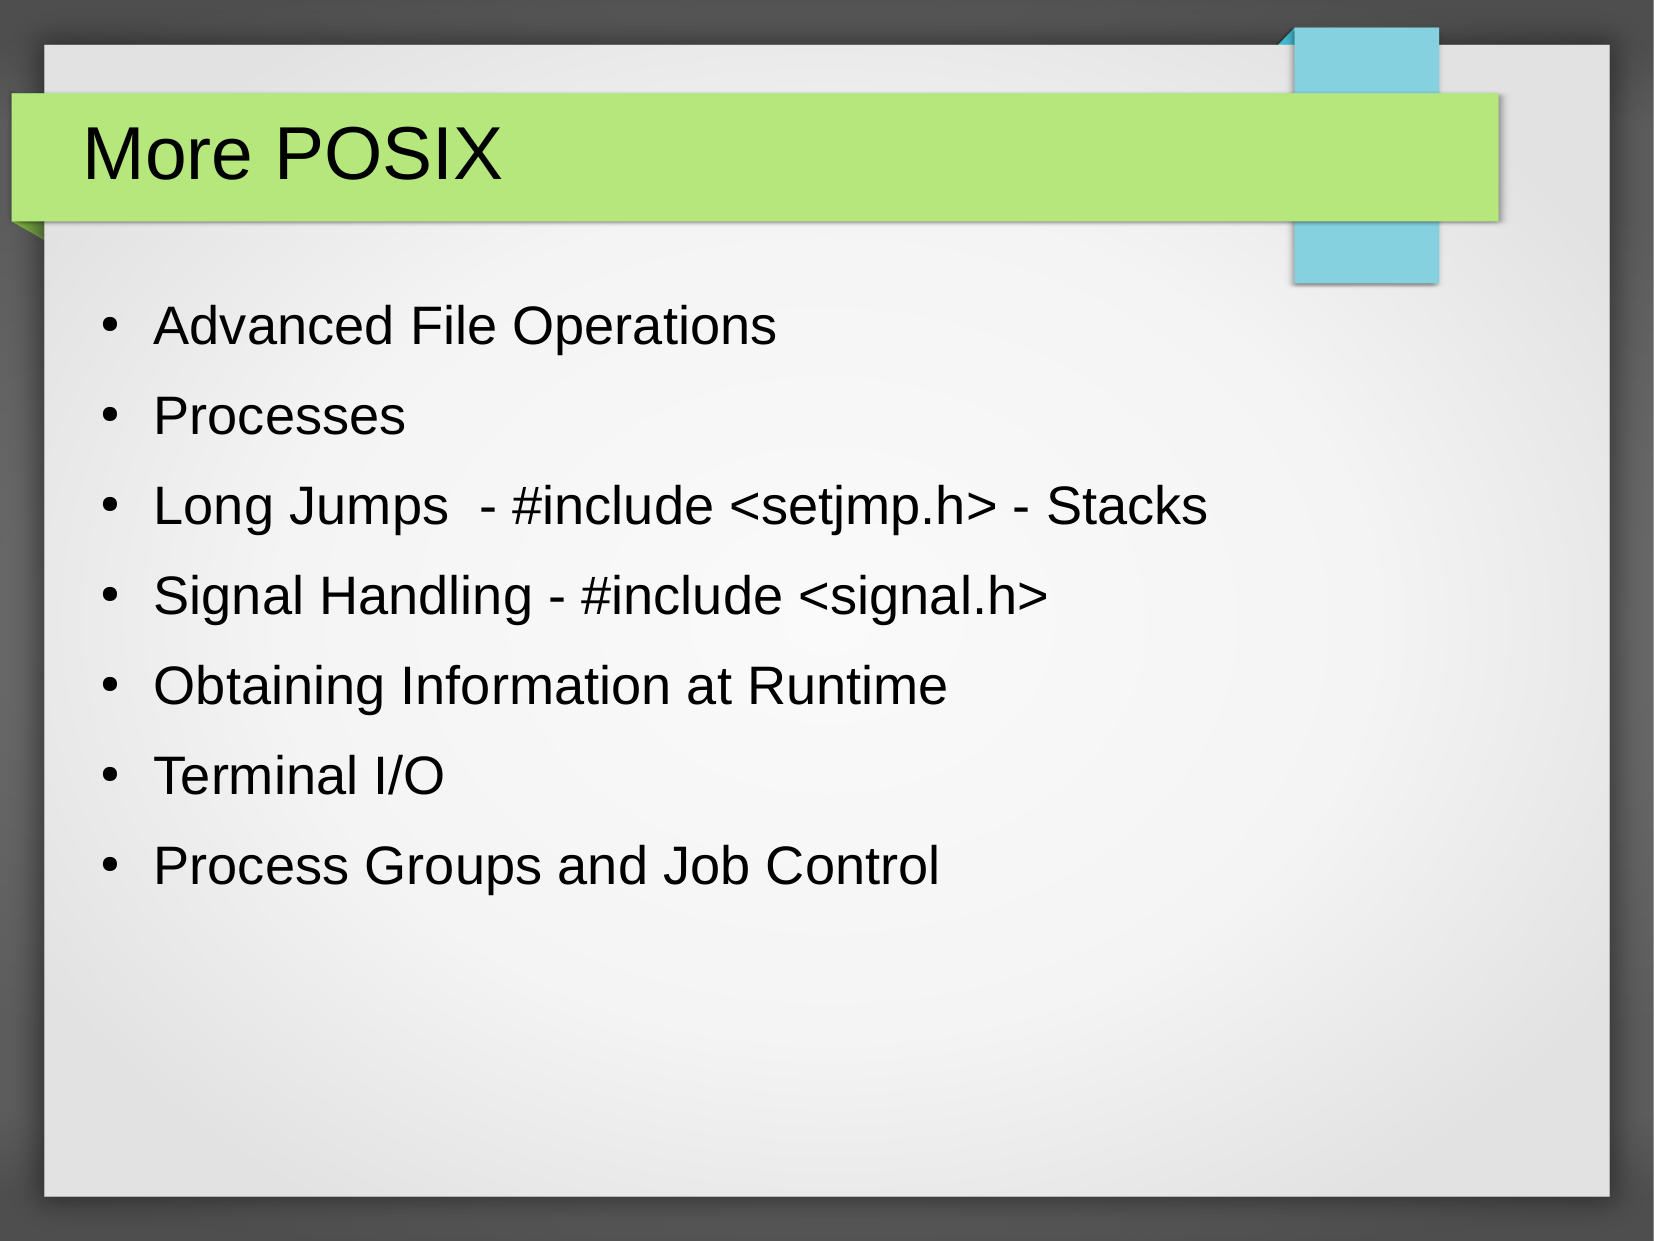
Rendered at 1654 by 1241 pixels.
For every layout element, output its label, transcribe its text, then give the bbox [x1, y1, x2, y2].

title More POSIX [82, 94, 1264, 213]
list Advanced File Operations Processes Long Jumps - #include <setjmp.h> - Stacks Signal Handling - #include <signal.h> Obtaining Information at Runtime Terminal I/O Process Groups and Job Control [82, 295, 1571, 1015]
picture [0, 0, 1654, 1241]
